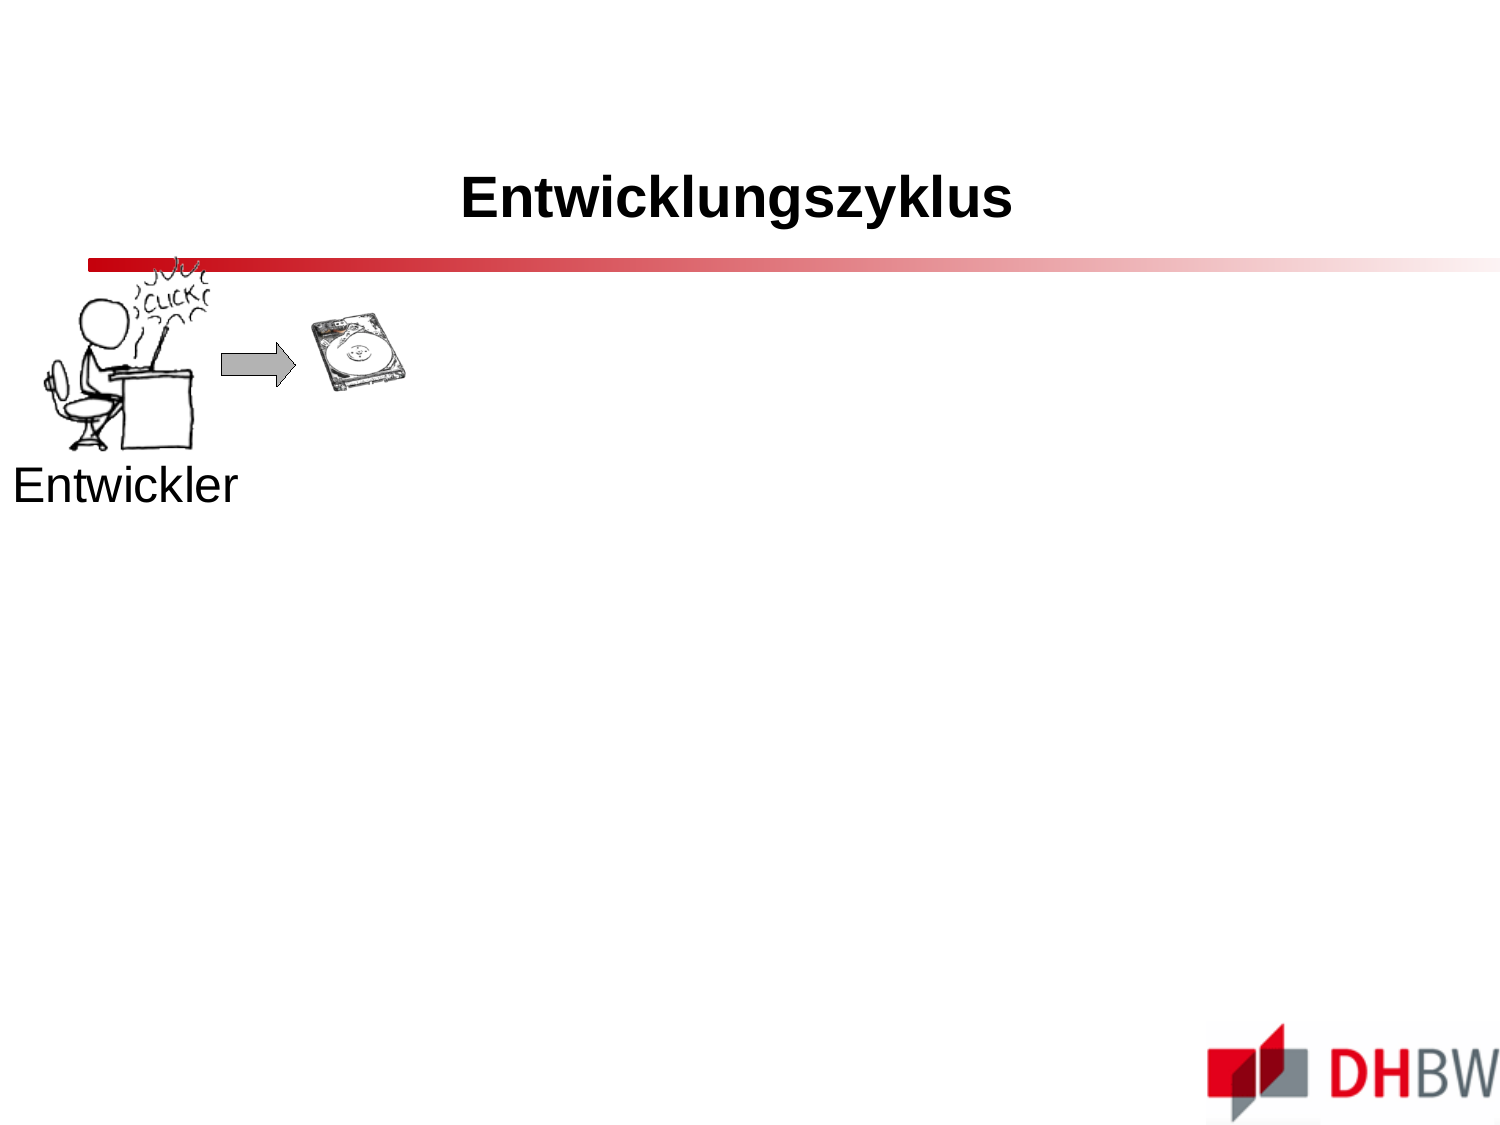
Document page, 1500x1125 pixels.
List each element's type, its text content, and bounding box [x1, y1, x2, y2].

picture [310, 312, 406, 392]
picture [14, 236, 223, 459]
text_box [223, 342, 296, 387]
title Entwicklungszyklus [99, 99, 1375, 288]
text_box Entwickler [0, 444, 255, 520]
picture [1206, 1021, 1500, 1125]
